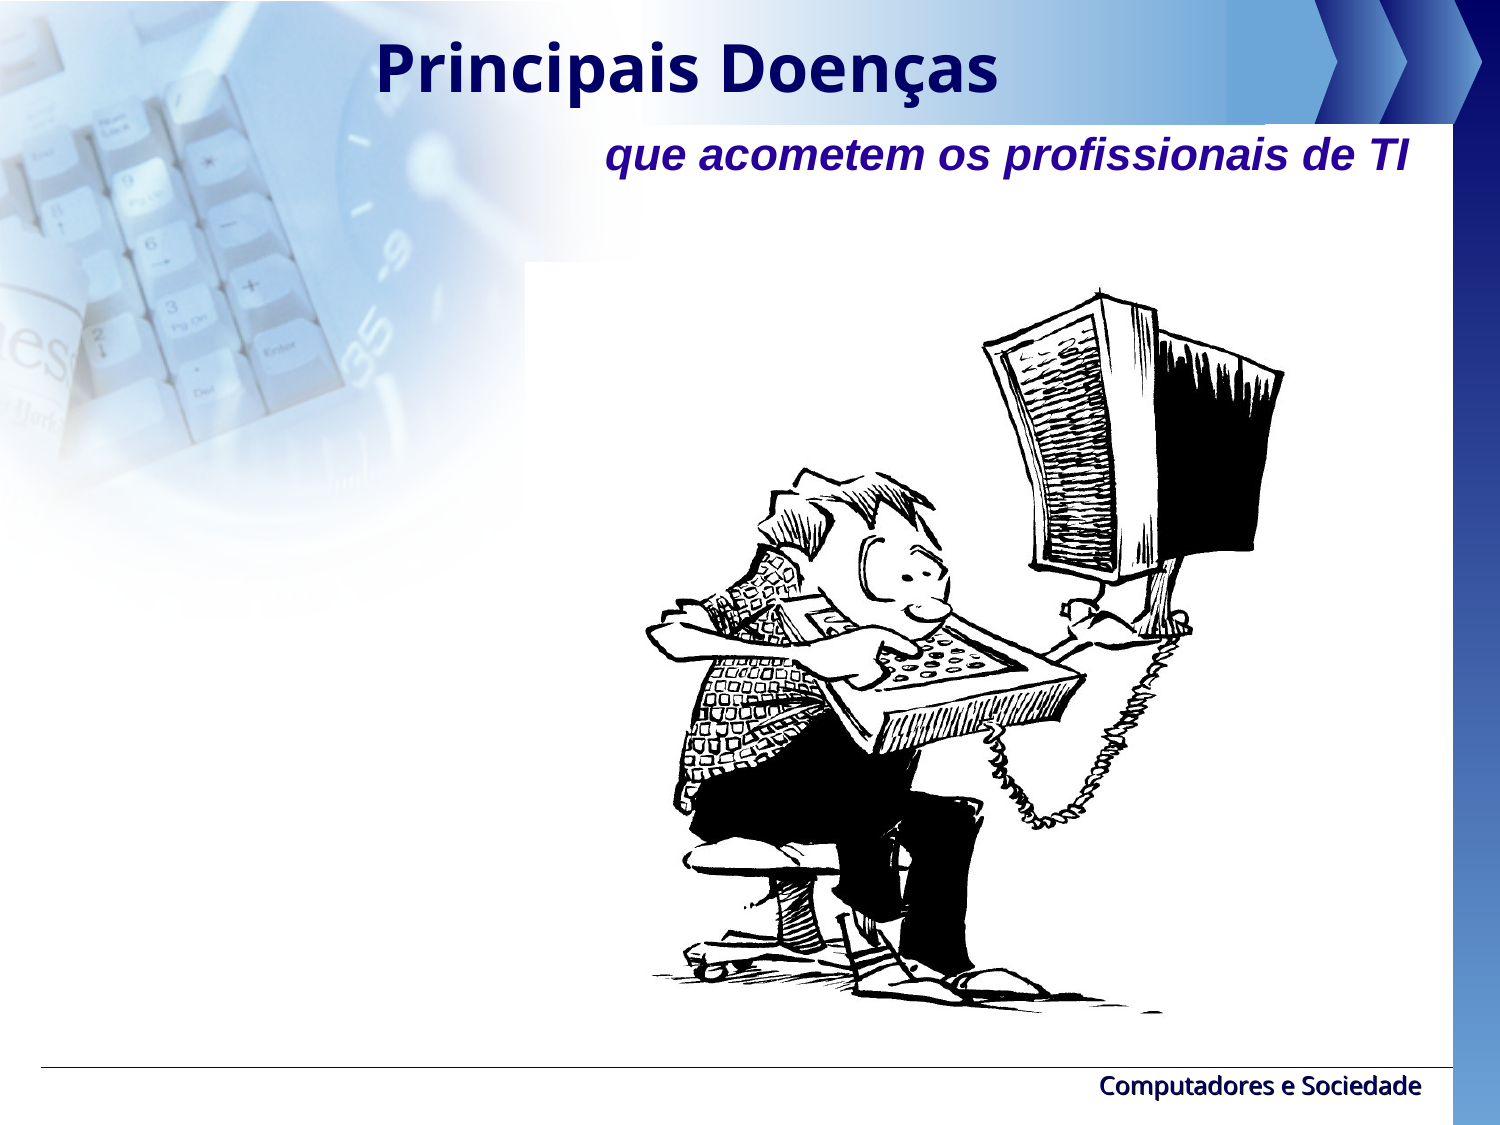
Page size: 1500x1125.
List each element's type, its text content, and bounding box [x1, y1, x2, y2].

title Principais Doenças [74, 0, 1300, 155]
picture [525, 262, 1351, 1051]
text_box que acometem os profissionais de TI [590, 117, 1426, 188]
